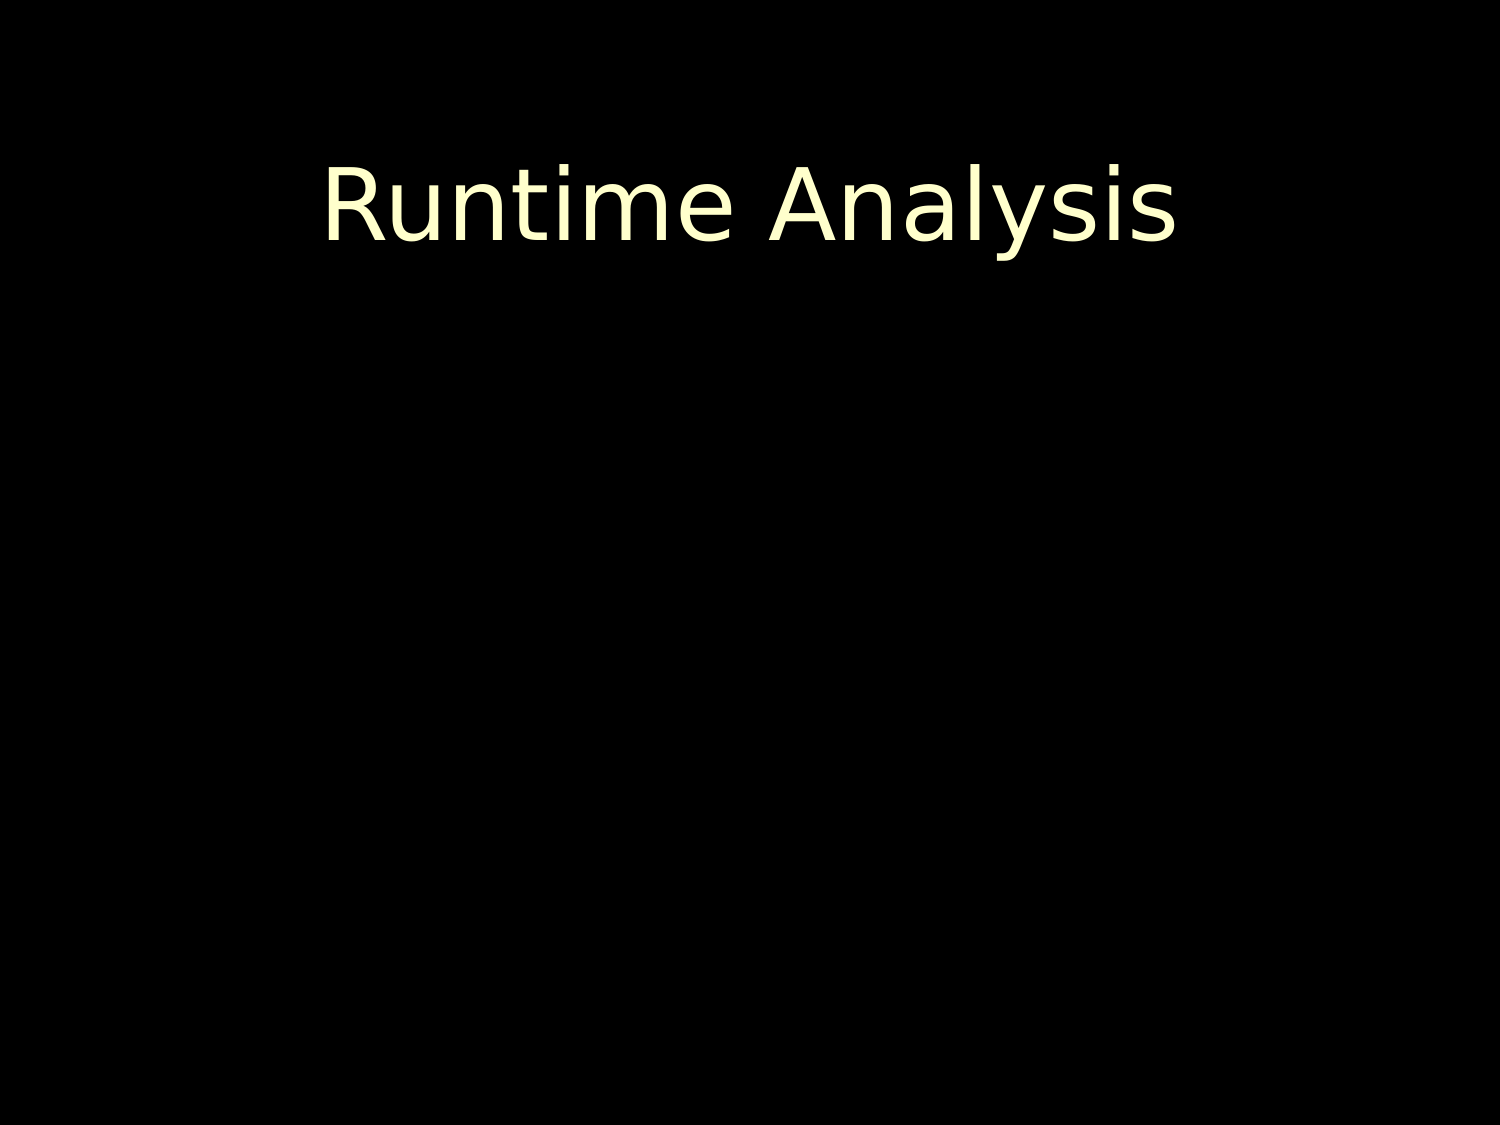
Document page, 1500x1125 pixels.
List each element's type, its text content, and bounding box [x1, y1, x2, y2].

title Runtime Analysis [112, 112, 1388, 300]
